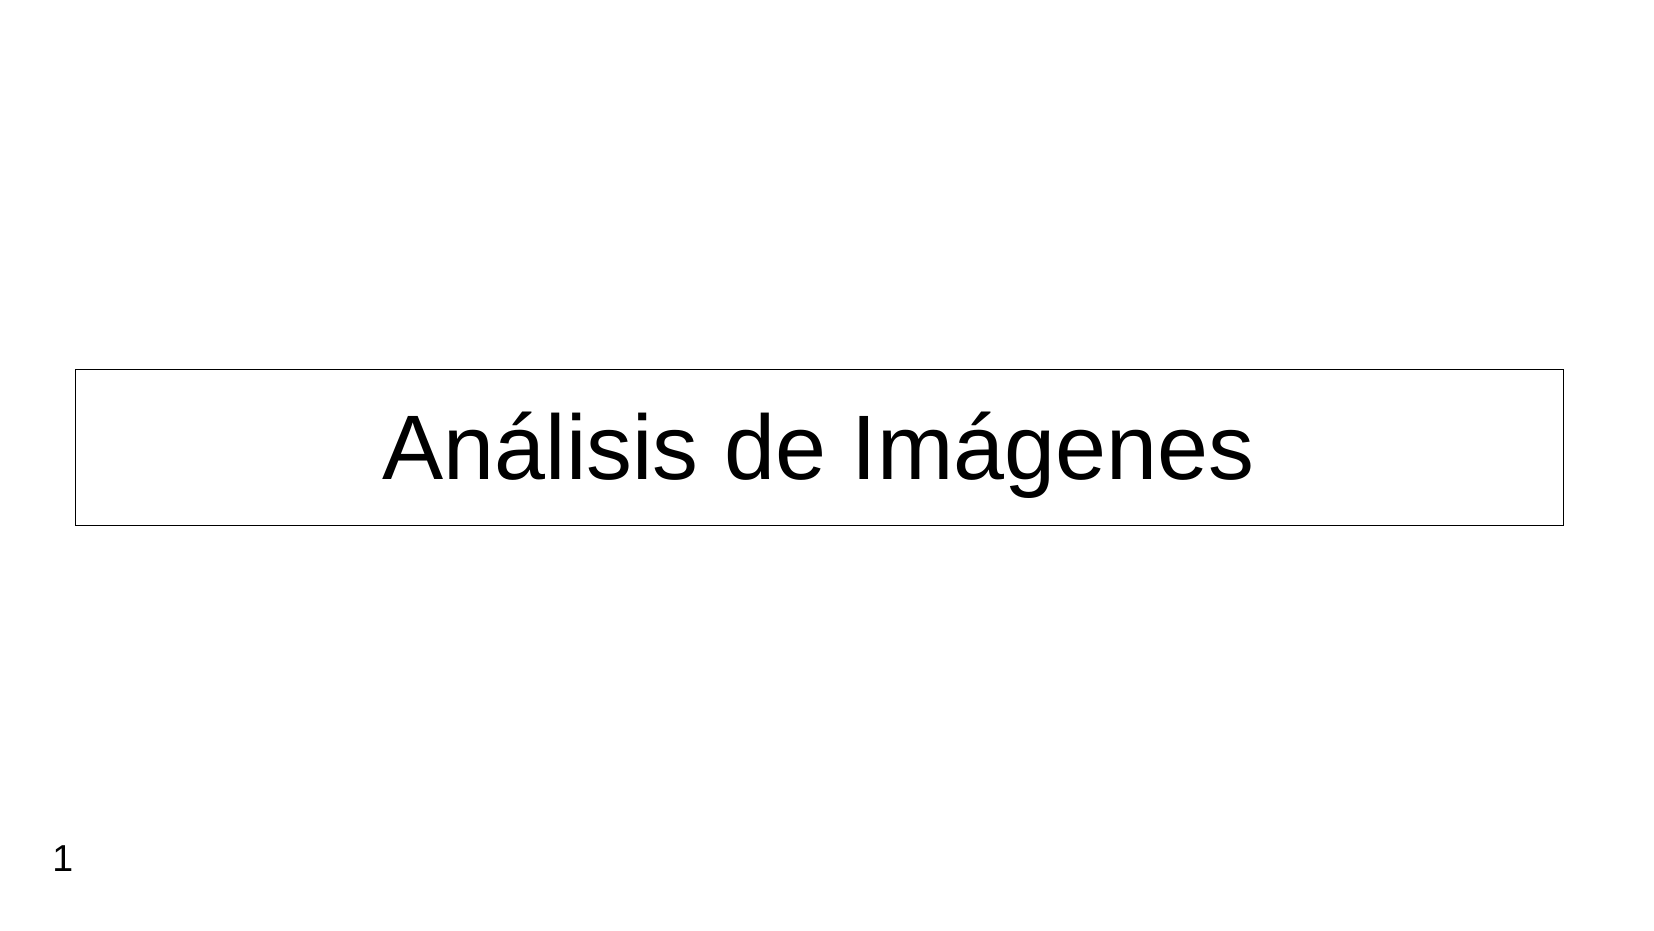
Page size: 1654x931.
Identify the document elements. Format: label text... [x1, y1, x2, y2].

text_box <number> [37, 829, 667, 901]
title Análisis de Imágenes [75, 369, 1564, 526]
